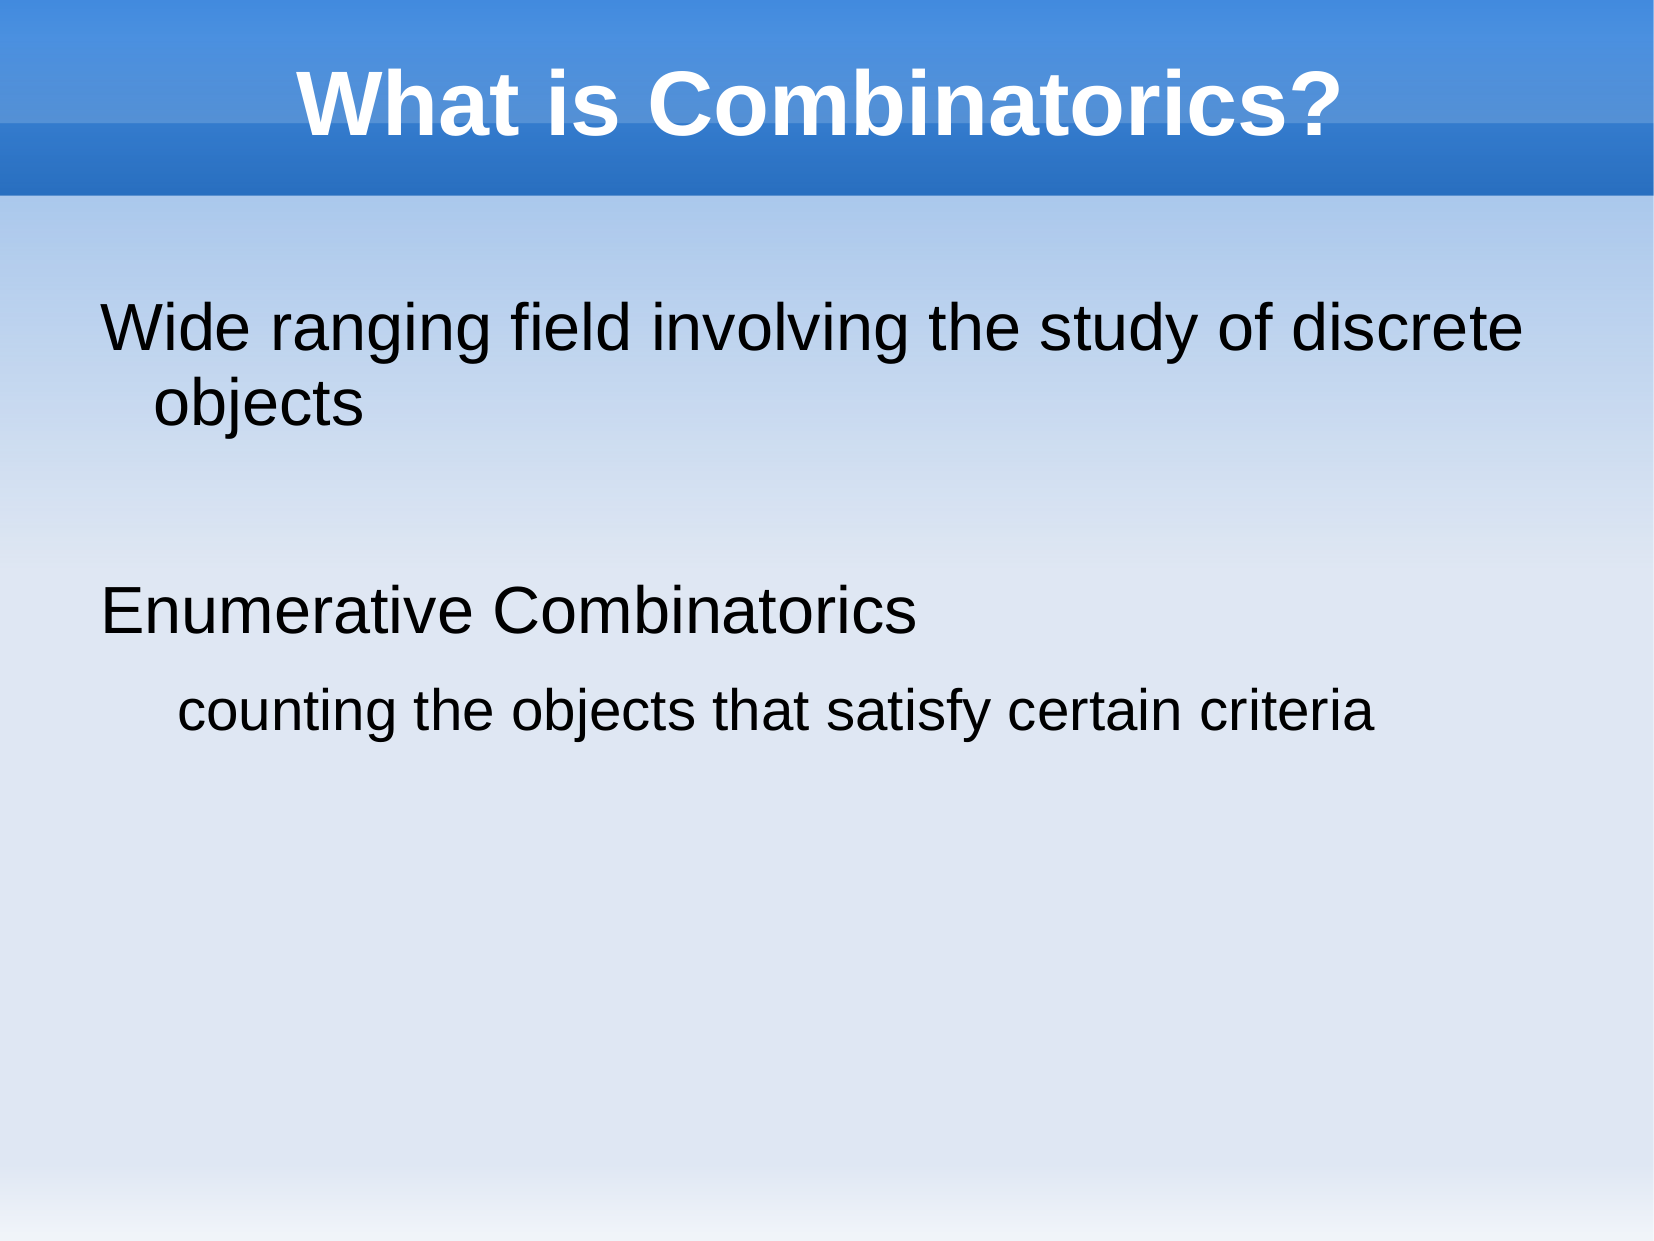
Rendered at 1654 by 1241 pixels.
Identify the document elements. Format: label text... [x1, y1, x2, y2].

title What is Combinatorics? [76, 44, 1565, 163]
picture [0, 0, 1654, 1241]
list Wide ranging field involving the study of discrete objects Enumerative Combinatorics counting the objects that satisfy certain criteria [82, 290, 1571, 1094]
